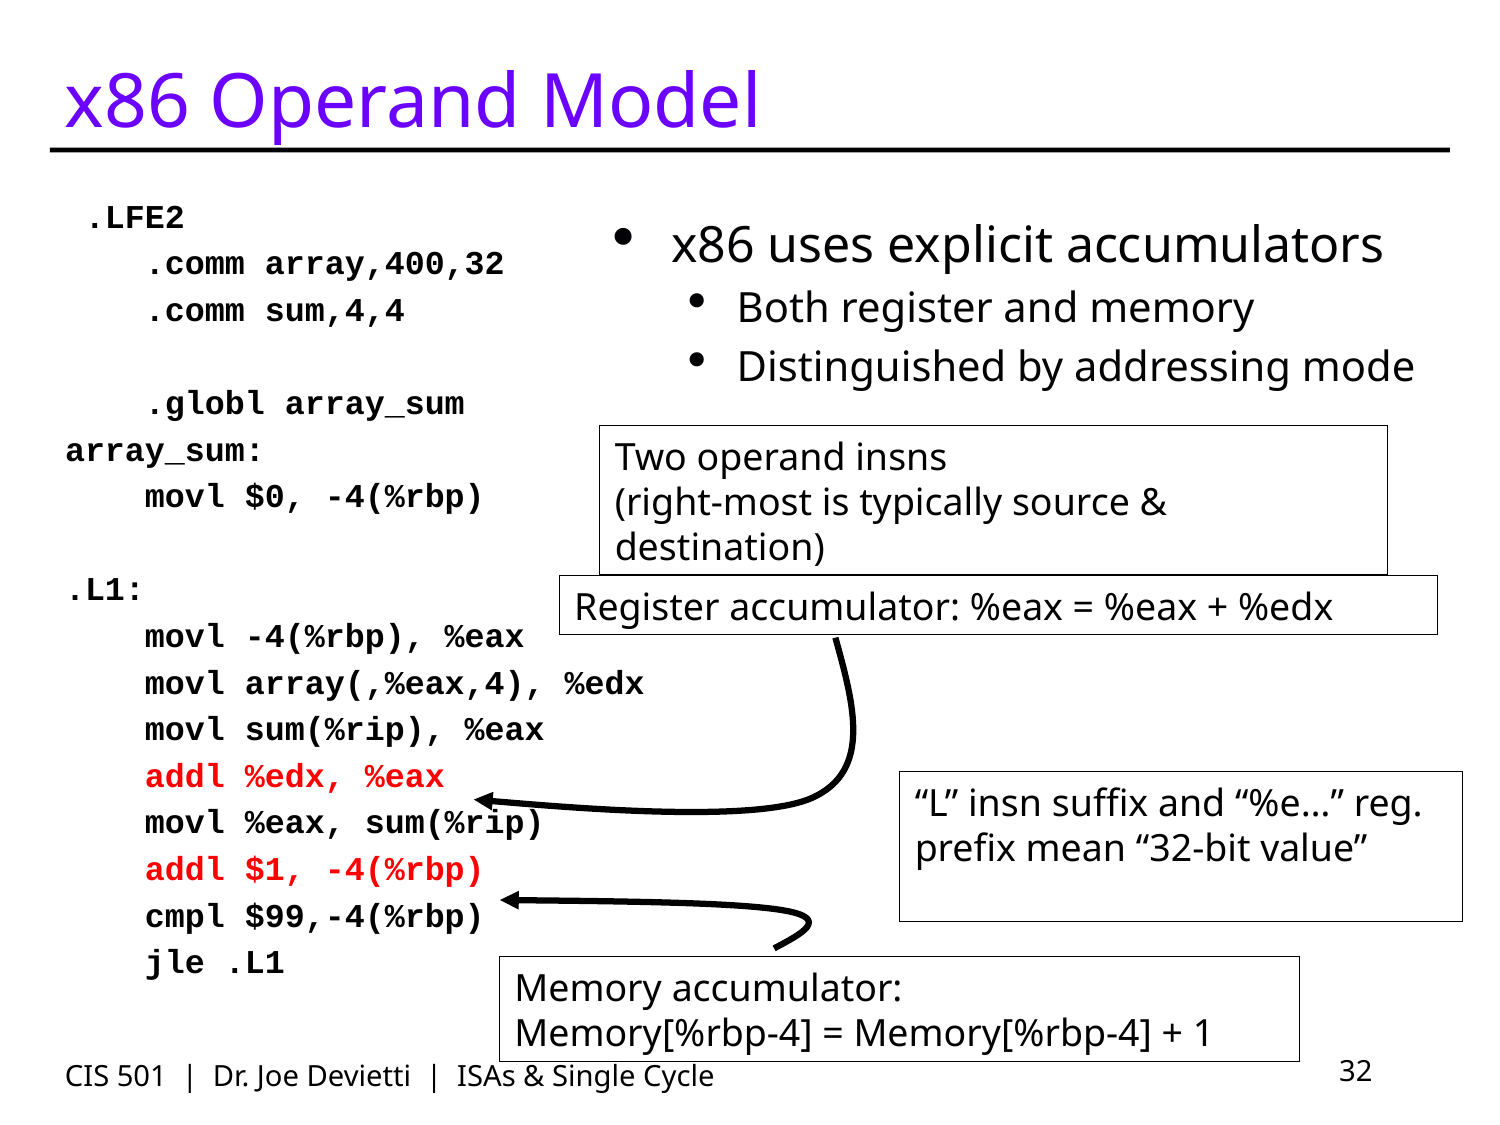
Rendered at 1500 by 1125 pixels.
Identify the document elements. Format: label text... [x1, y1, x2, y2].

text_box Two operand insns (right-most is typically source & destination) [599, 425, 1388, 575]
text_box Register accumulator: %eax = %eax + %edx [559, 575, 1438, 635]
text_box CIS 501 | Dr. Joe Devietti | ISAs & Single Cycle [49, 1049, 988, 1100]
text_box <number> [1074, 1049, 1388, 1100]
text_box x86 Operand Model [49, 37, 1375, 150]
text_box x86 uses explicit accumulators Both register and memory Distinguished by addressing mode [663, 205, 1500, 1043]
text_box “L” insn suffix and “%e…” reg. prefix mean “32-bit value” [899, 771, 1463, 922]
text_box Memory accumulator: Memory[%rbp-4] = Memory[%rbp-4] + 1 [499, 956, 1300, 1062]
text_box .LFE2 .comm array,400,32 .comm sum,4,4 .globl array_sum array_sum: movl $0, -4(%rbp) .L1: movl -4(%rbp), %eax movl array(,%eax,4), %edx movl sum(%rip), %eax addl %edx, %eax movl %eax, sum(%rip) addl $1, -4(%rbp) cmpl $99,-4(%rbp) jle .L1 [50, 187, 663, 1050]
